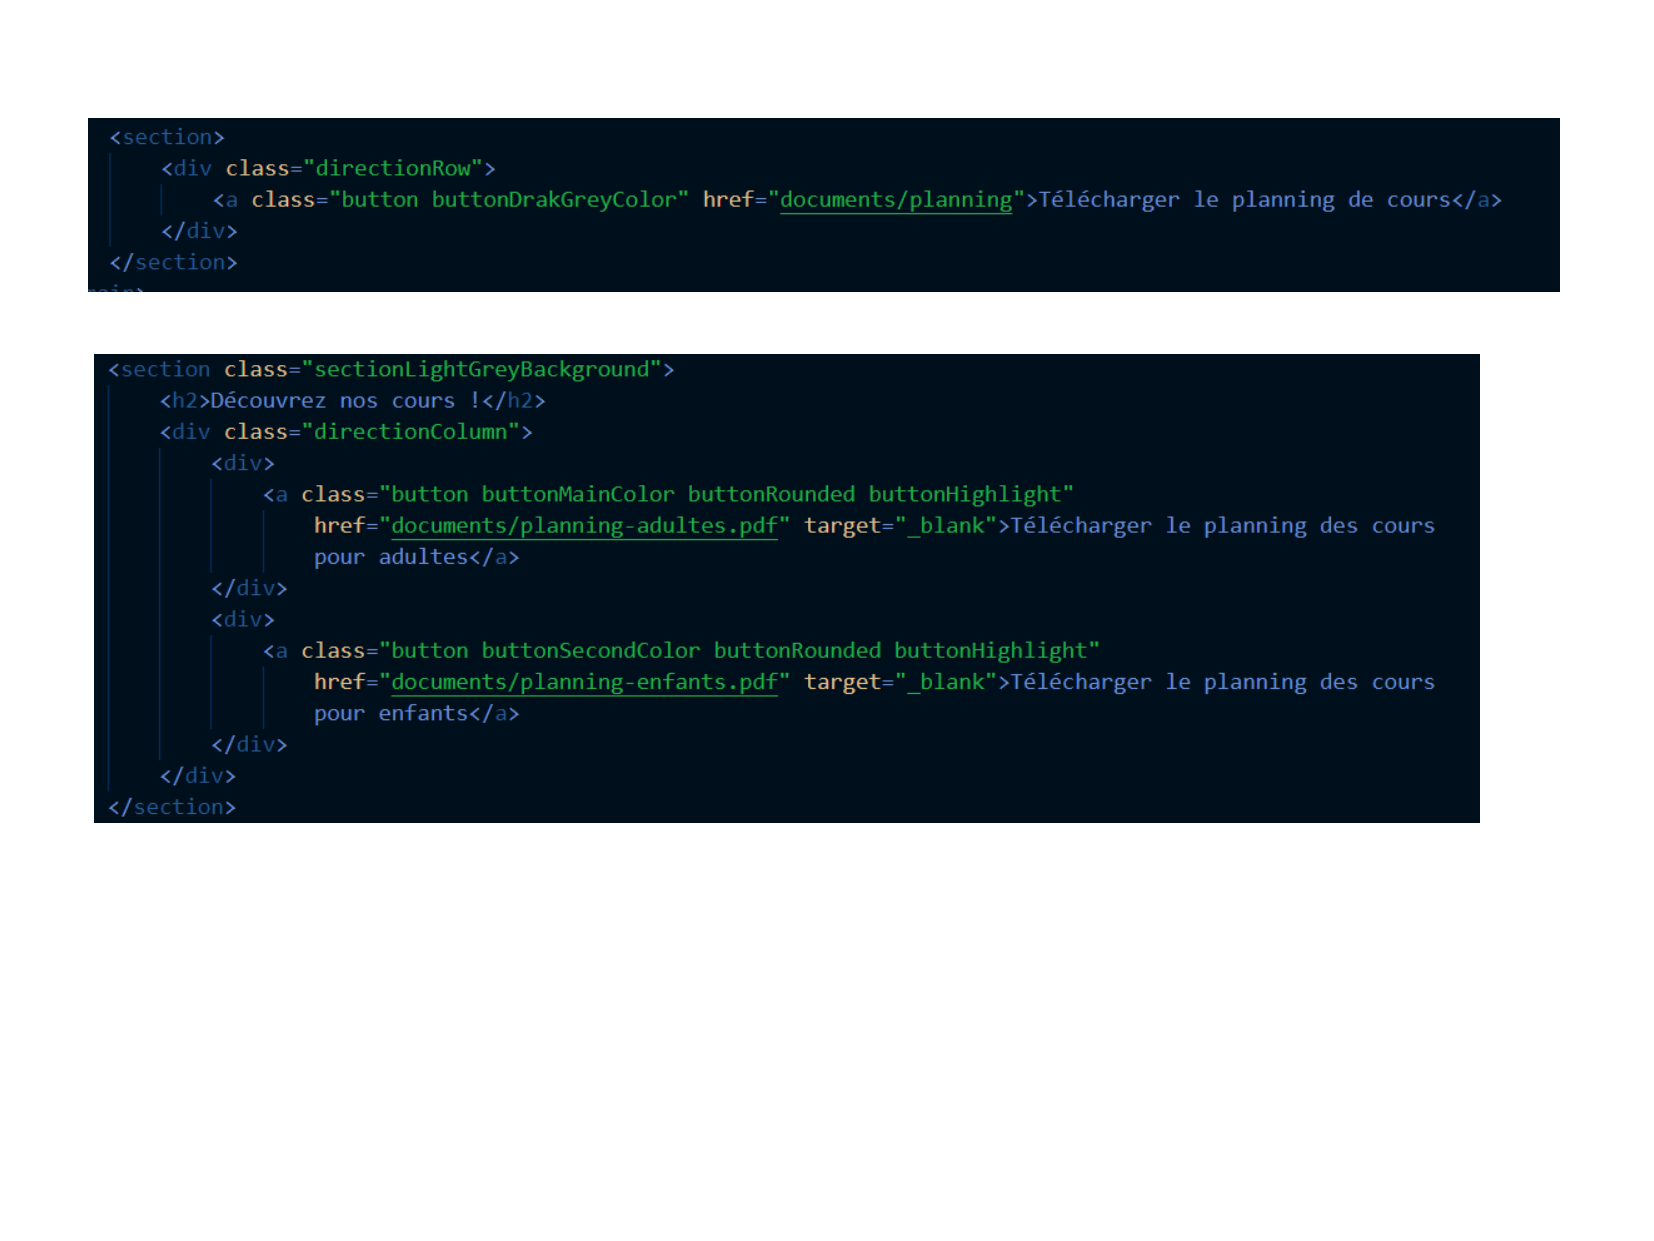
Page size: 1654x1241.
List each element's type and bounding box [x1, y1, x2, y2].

picture [94, 354, 1480, 824]
picture [88, 118, 1560, 292]
